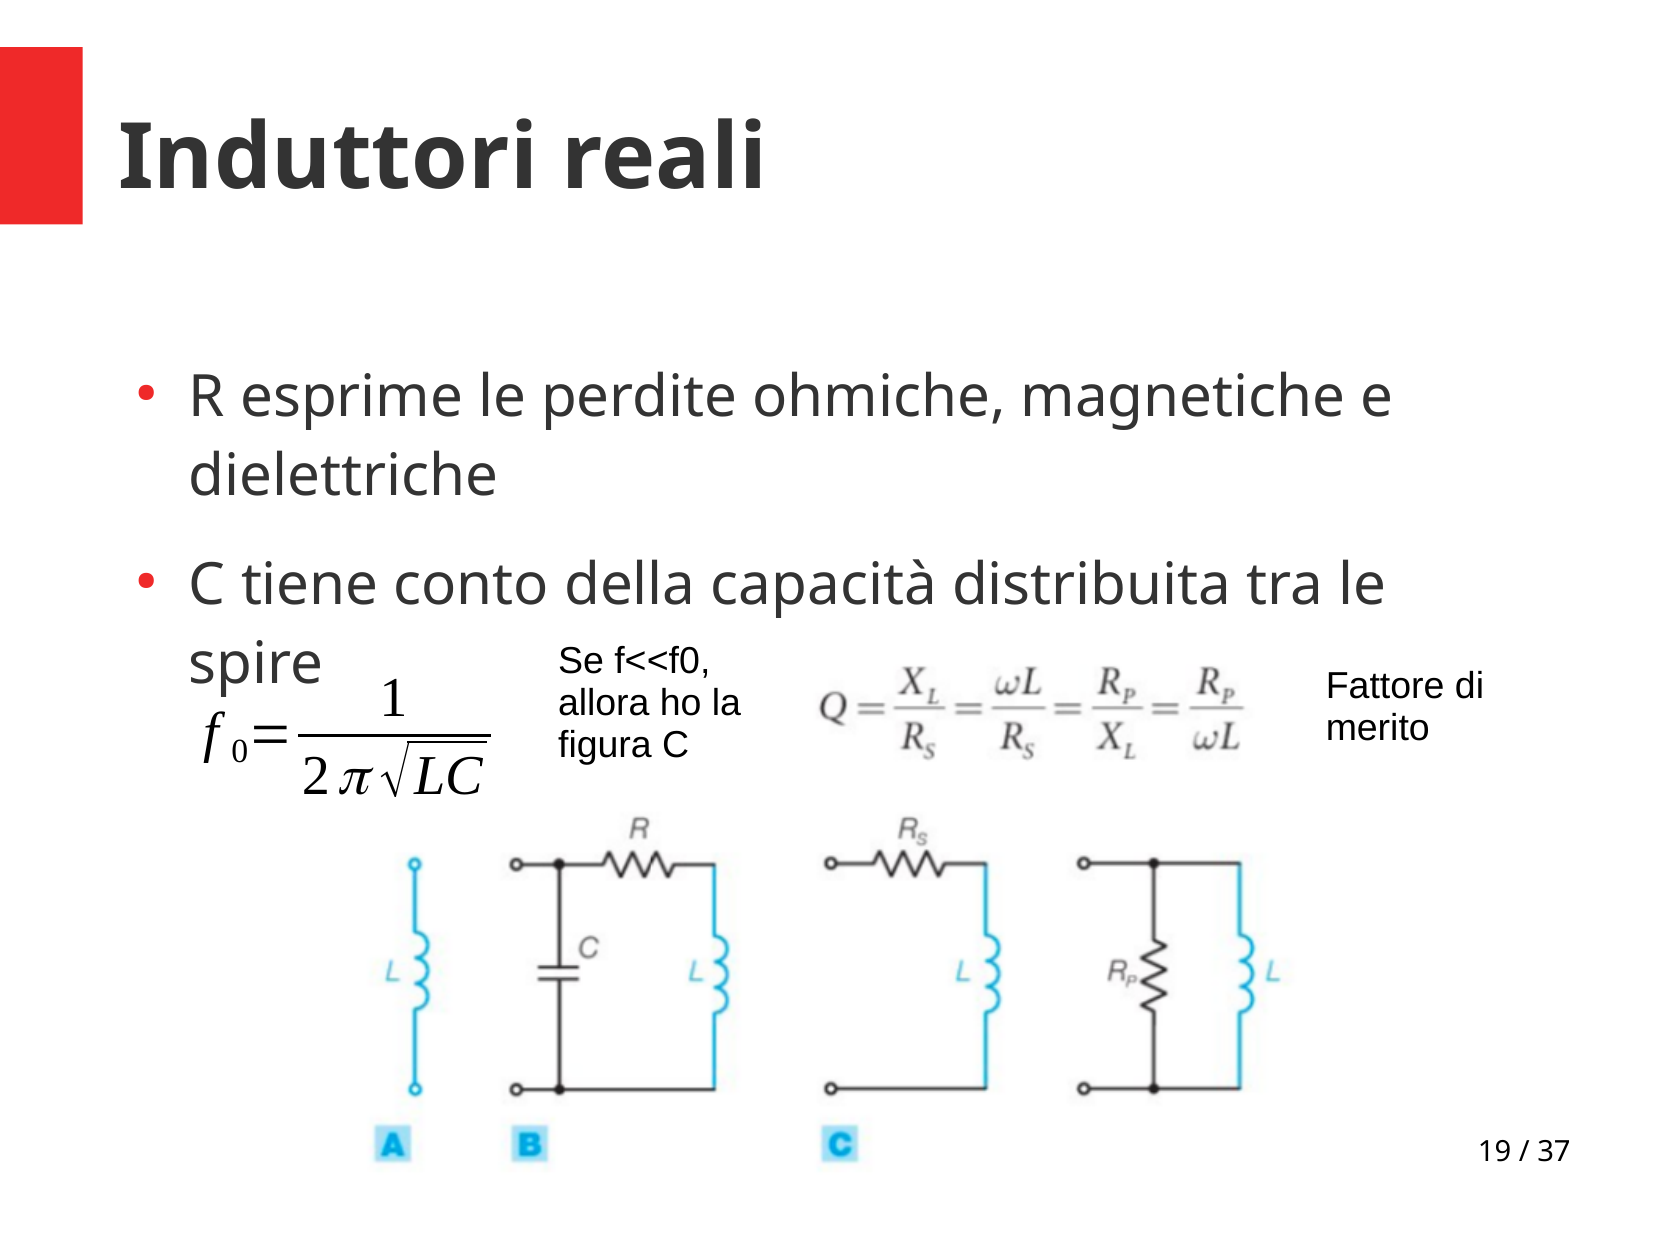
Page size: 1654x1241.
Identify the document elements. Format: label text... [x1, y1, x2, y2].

text_box Fattore di merito [1311, 657, 1512, 756]
picture [315, 793, 1323, 1182]
text_box Se f<<f0, allora ho la figura C [543, 631, 792, 773]
chart [188, 667, 508, 807]
picture [791, 637, 1267, 782]
list R esprime le perdite ohmiche, magnetiche e dielettriche C tiene conto della capacità distribuita tra le spire [118, 354, 1536, 1074]
title Induttori reali [118, 49, 1571, 257]
